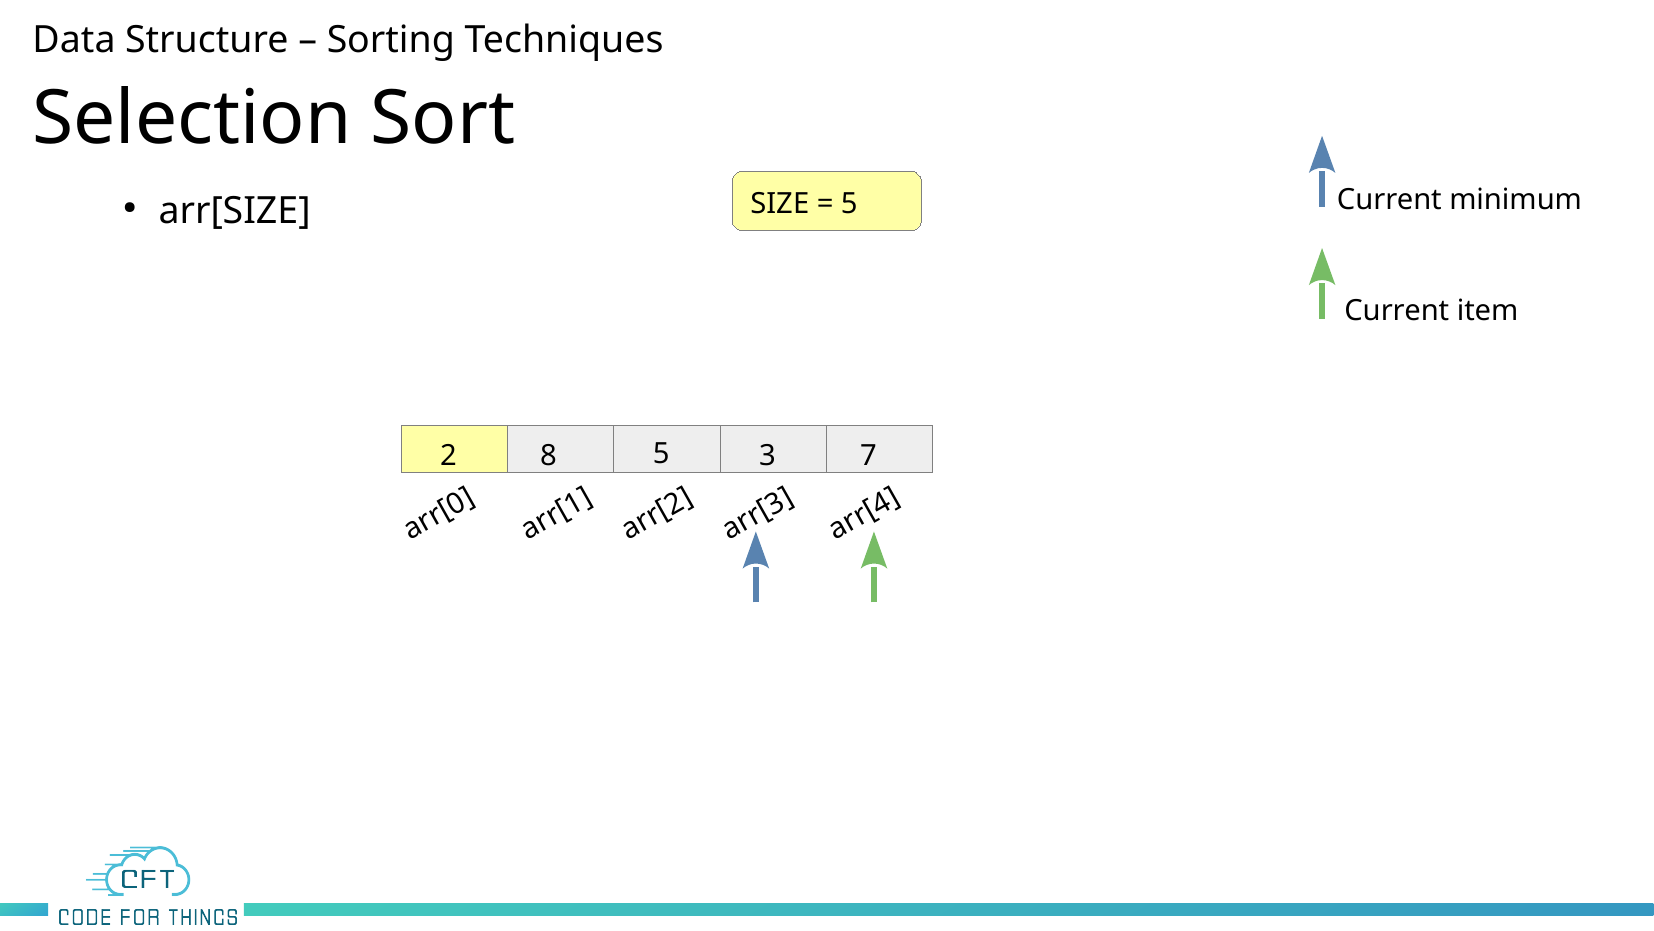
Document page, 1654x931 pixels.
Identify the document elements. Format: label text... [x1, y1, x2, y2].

text_box arr[1] [495, 450, 632, 587]
text_box arr[0] [377, 473, 519, 566]
text_box Current item [1329, 281, 1545, 331]
text_box arr[SIZE] [108, 176, 353, 243]
text_box 8 [525, 427, 593, 477]
text_box 3 [744, 427, 793, 477]
text_box SIZE = 5 [735, 175, 916, 225]
text_box 7 [845, 427, 912, 477]
text_box [732, 171, 922, 231]
text_box 2 [425, 427, 492, 477]
text_box 5 [638, 425, 724, 475]
text_box [401, 425, 638, 473]
picture [59, 846, 237, 925]
title Data Structure – Sorting Techniques Selection Sort [32, 12, 1184, 166]
text_box Current minimum [1322, 171, 1611, 221]
text_box arr[3] [696, 450, 839, 566]
text_box arr[4] [806, 450, 957, 587]
text_box [724, 425, 933, 473]
text_box arr[2] [596, 475, 733, 566]
